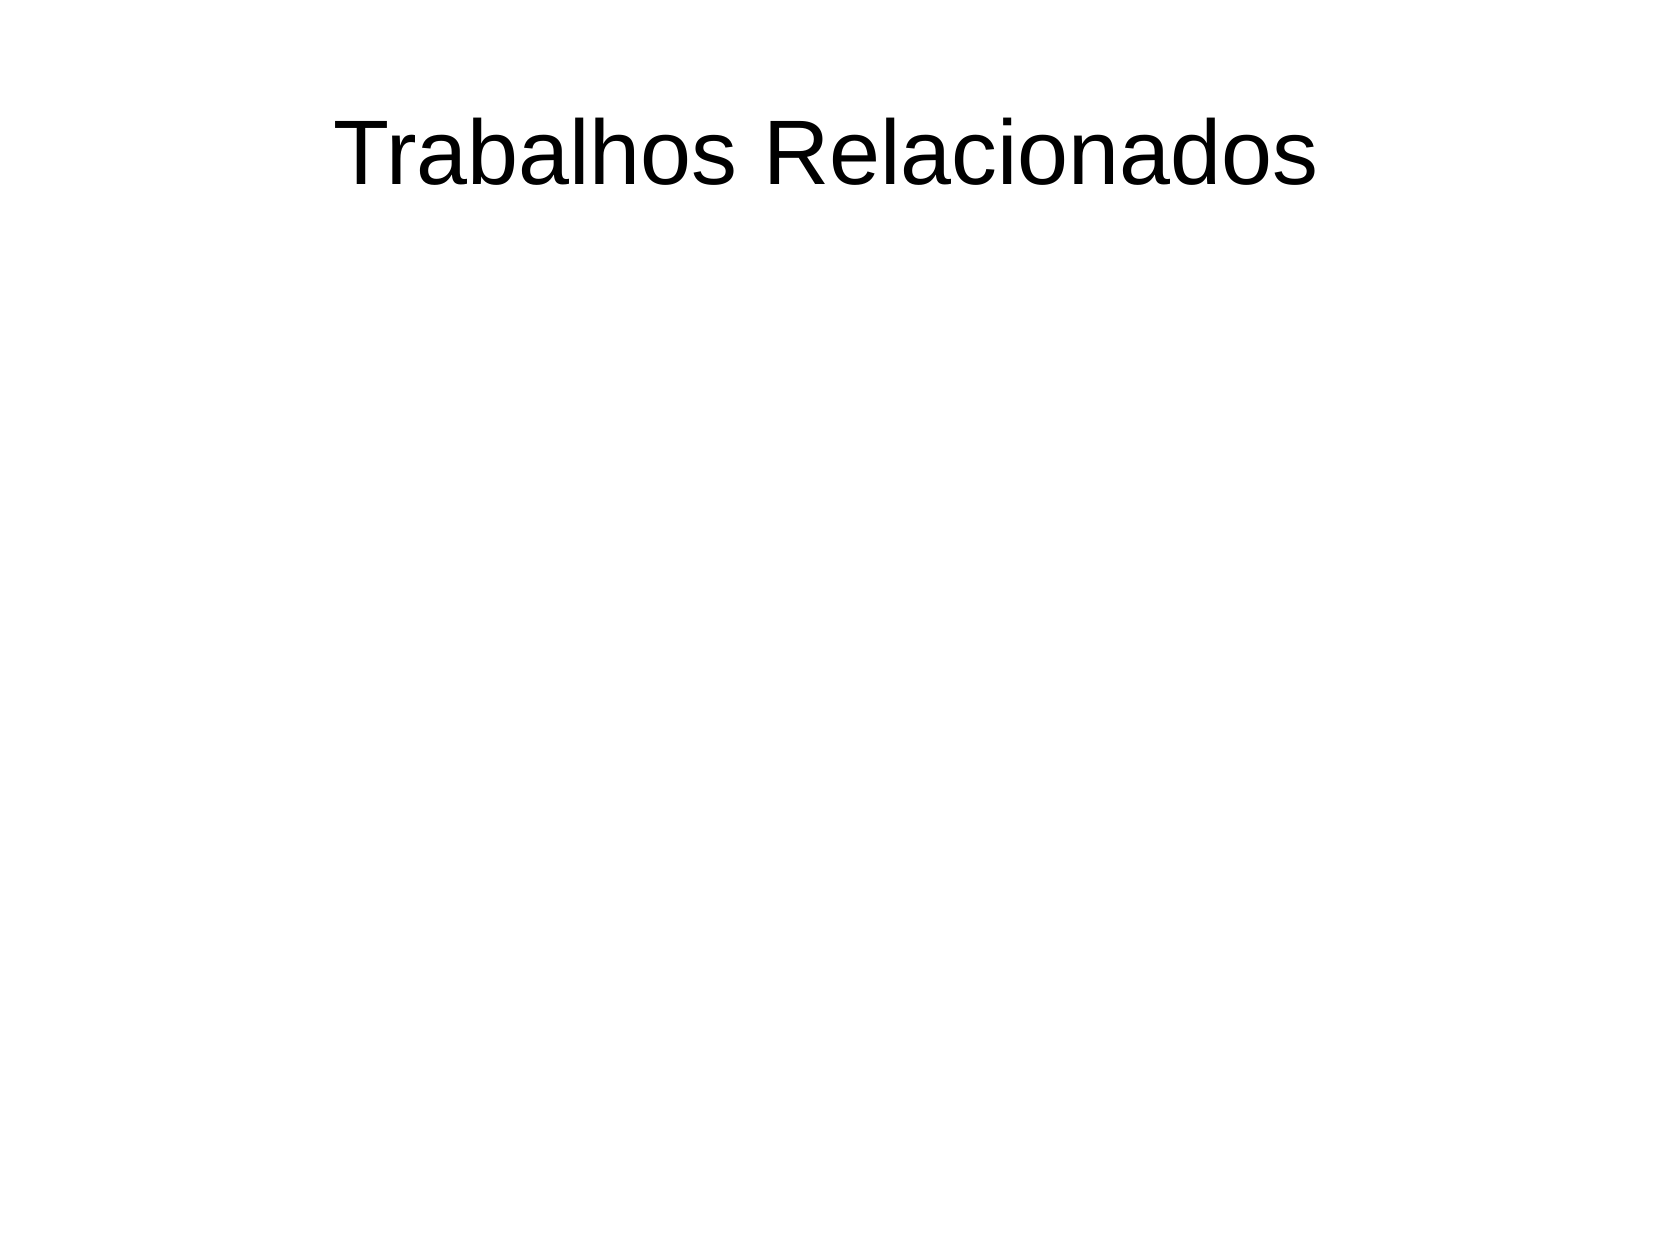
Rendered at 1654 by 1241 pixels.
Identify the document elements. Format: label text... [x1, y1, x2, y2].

title Trabalhos Relacionados [82, 49, 1571, 257]
